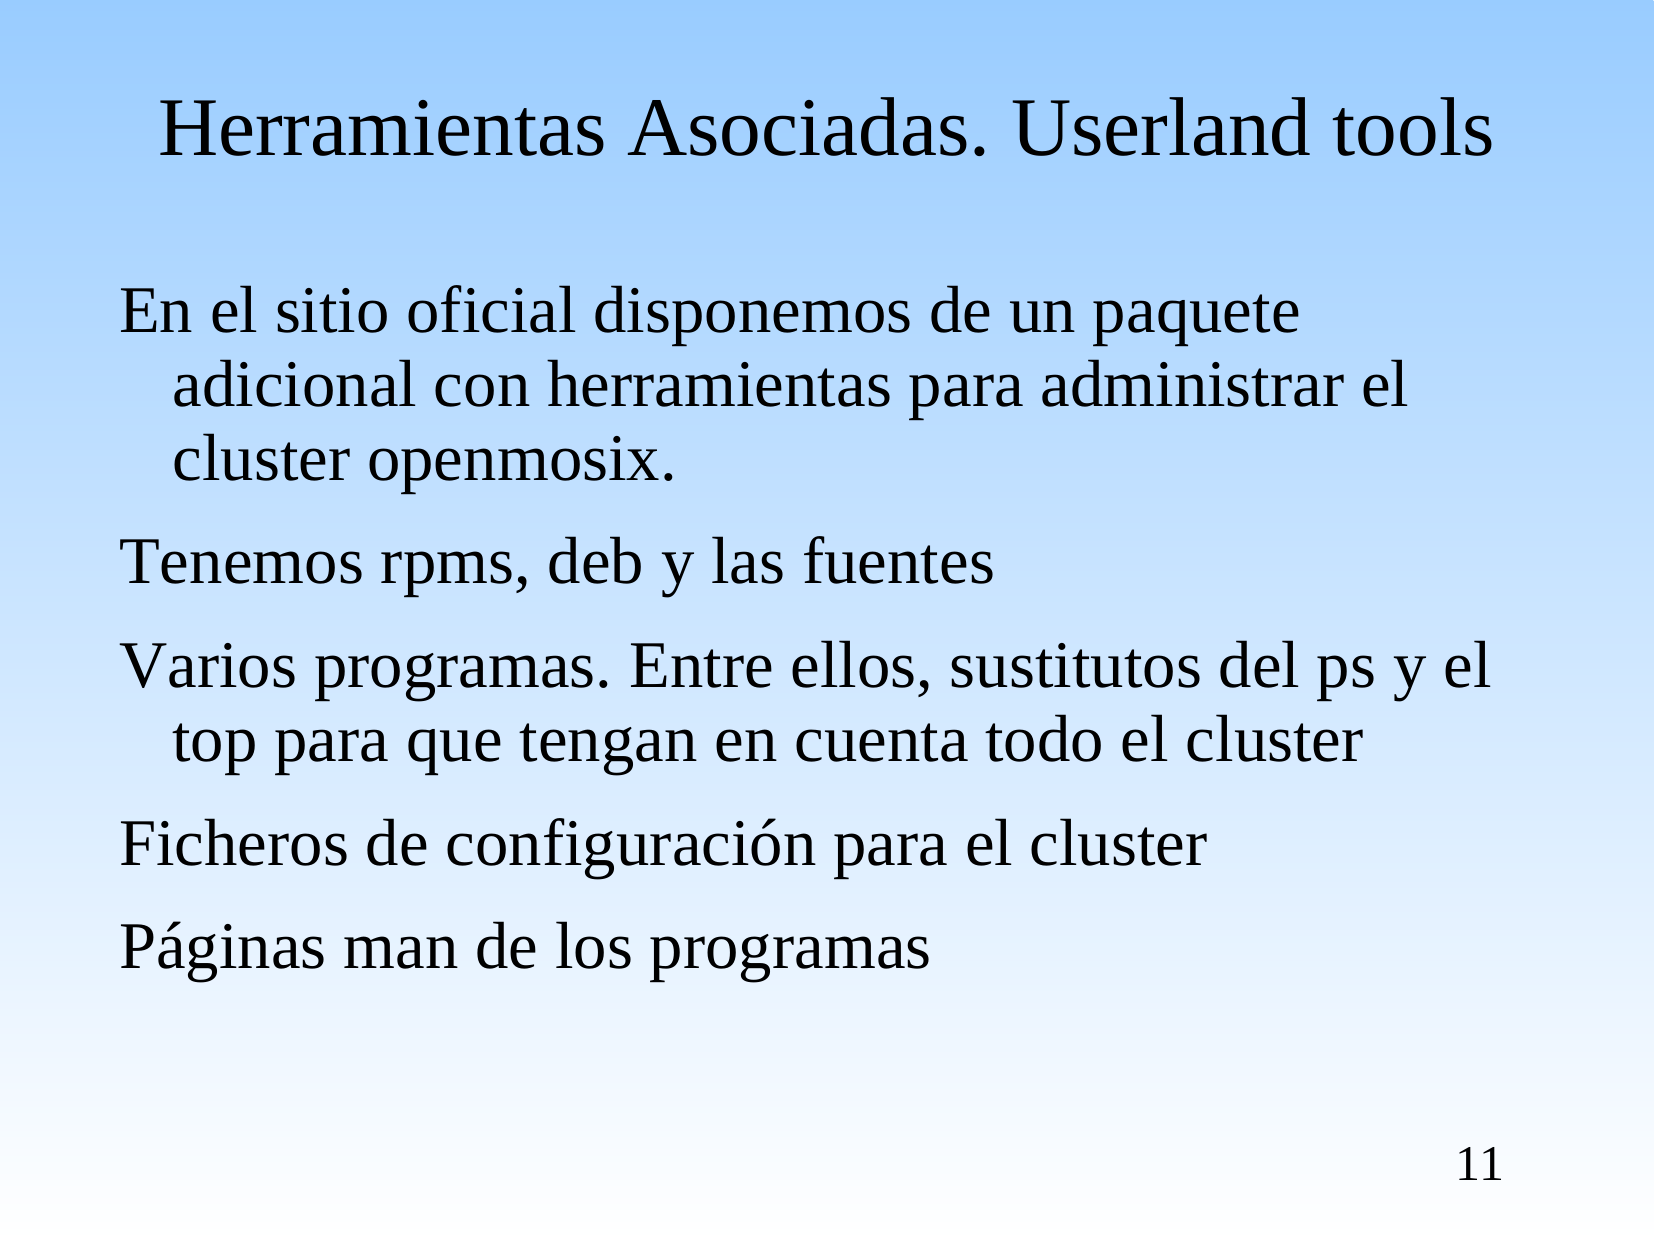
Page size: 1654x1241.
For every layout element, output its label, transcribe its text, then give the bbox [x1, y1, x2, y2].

text_box <número> [1455, 1135, 1654, 1206]
list En el sitio oficial disponemos de un paquete adicional con herramientas para administrar el cluster openmosix. Tenemos rpms, deb y las fuentes Varios programas. Entre ellos, sustitutos del ps y el top para que tengan en cuenta todo el cluster Ficheros de configuración para el cluster Páginas man de los programas [101, 272, 1563, 1132]
title Herramientas Asociadas. Userland tools [121, 60, 1534, 194]
